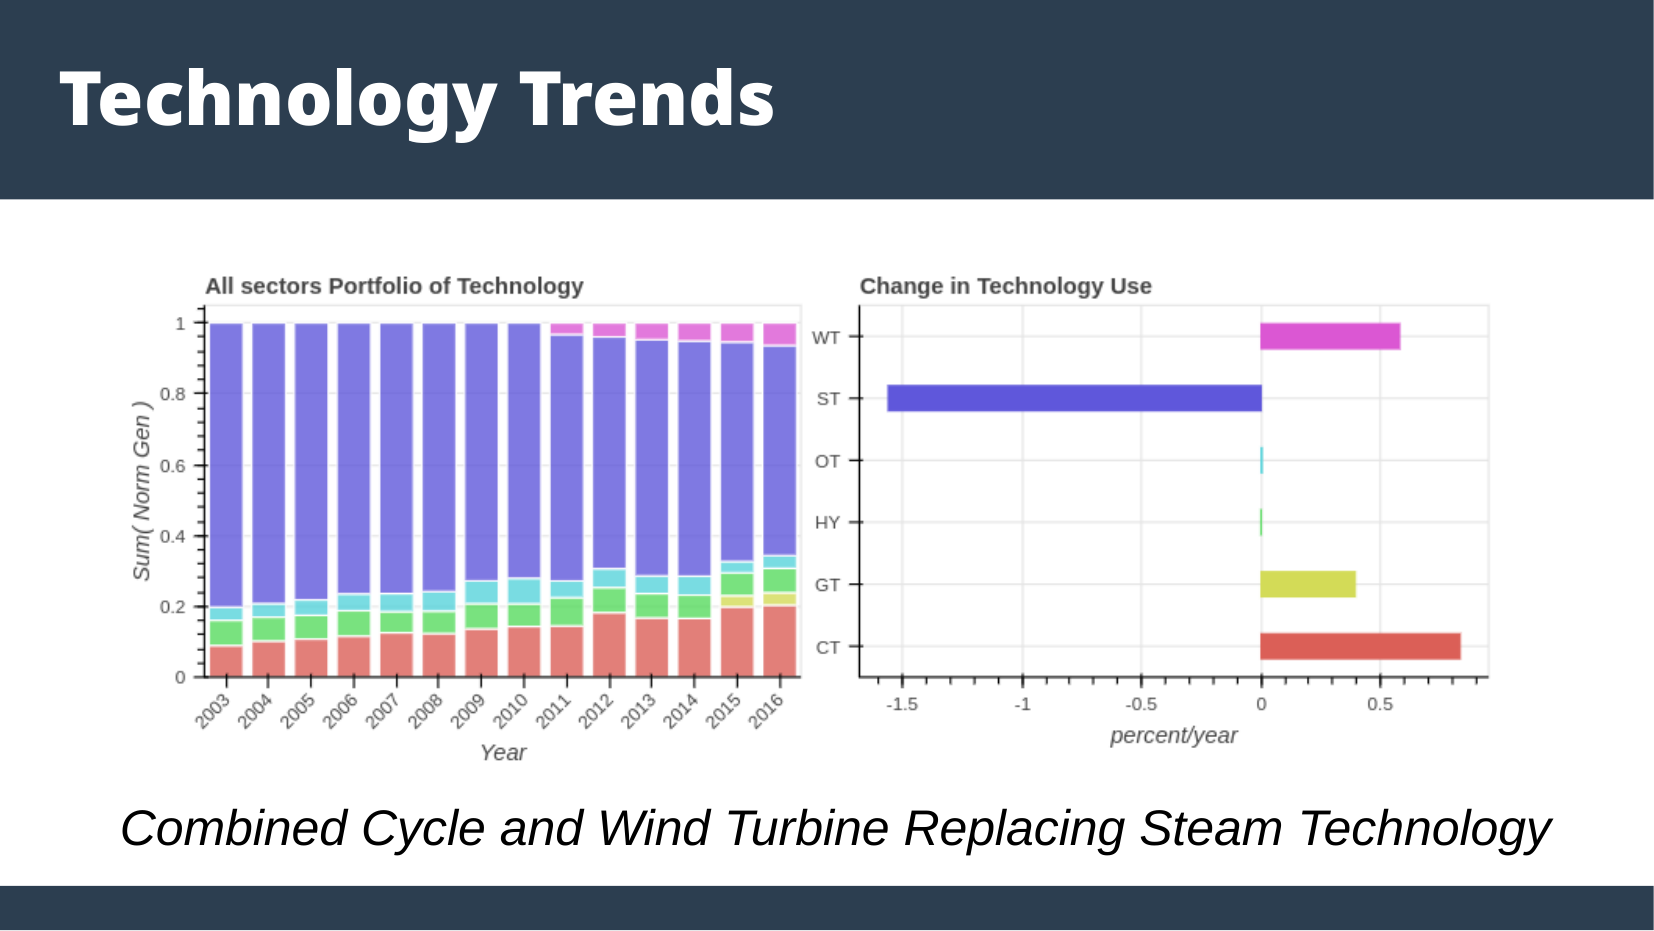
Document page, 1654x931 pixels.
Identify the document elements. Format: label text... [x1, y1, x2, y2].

title Technology Trends [59, 37, 1595, 156]
picture [115, 261, 1506, 773]
text_box Combined Cycle and Wind Turbine Replacing Steam Technology [105, 792, 1591, 929]
